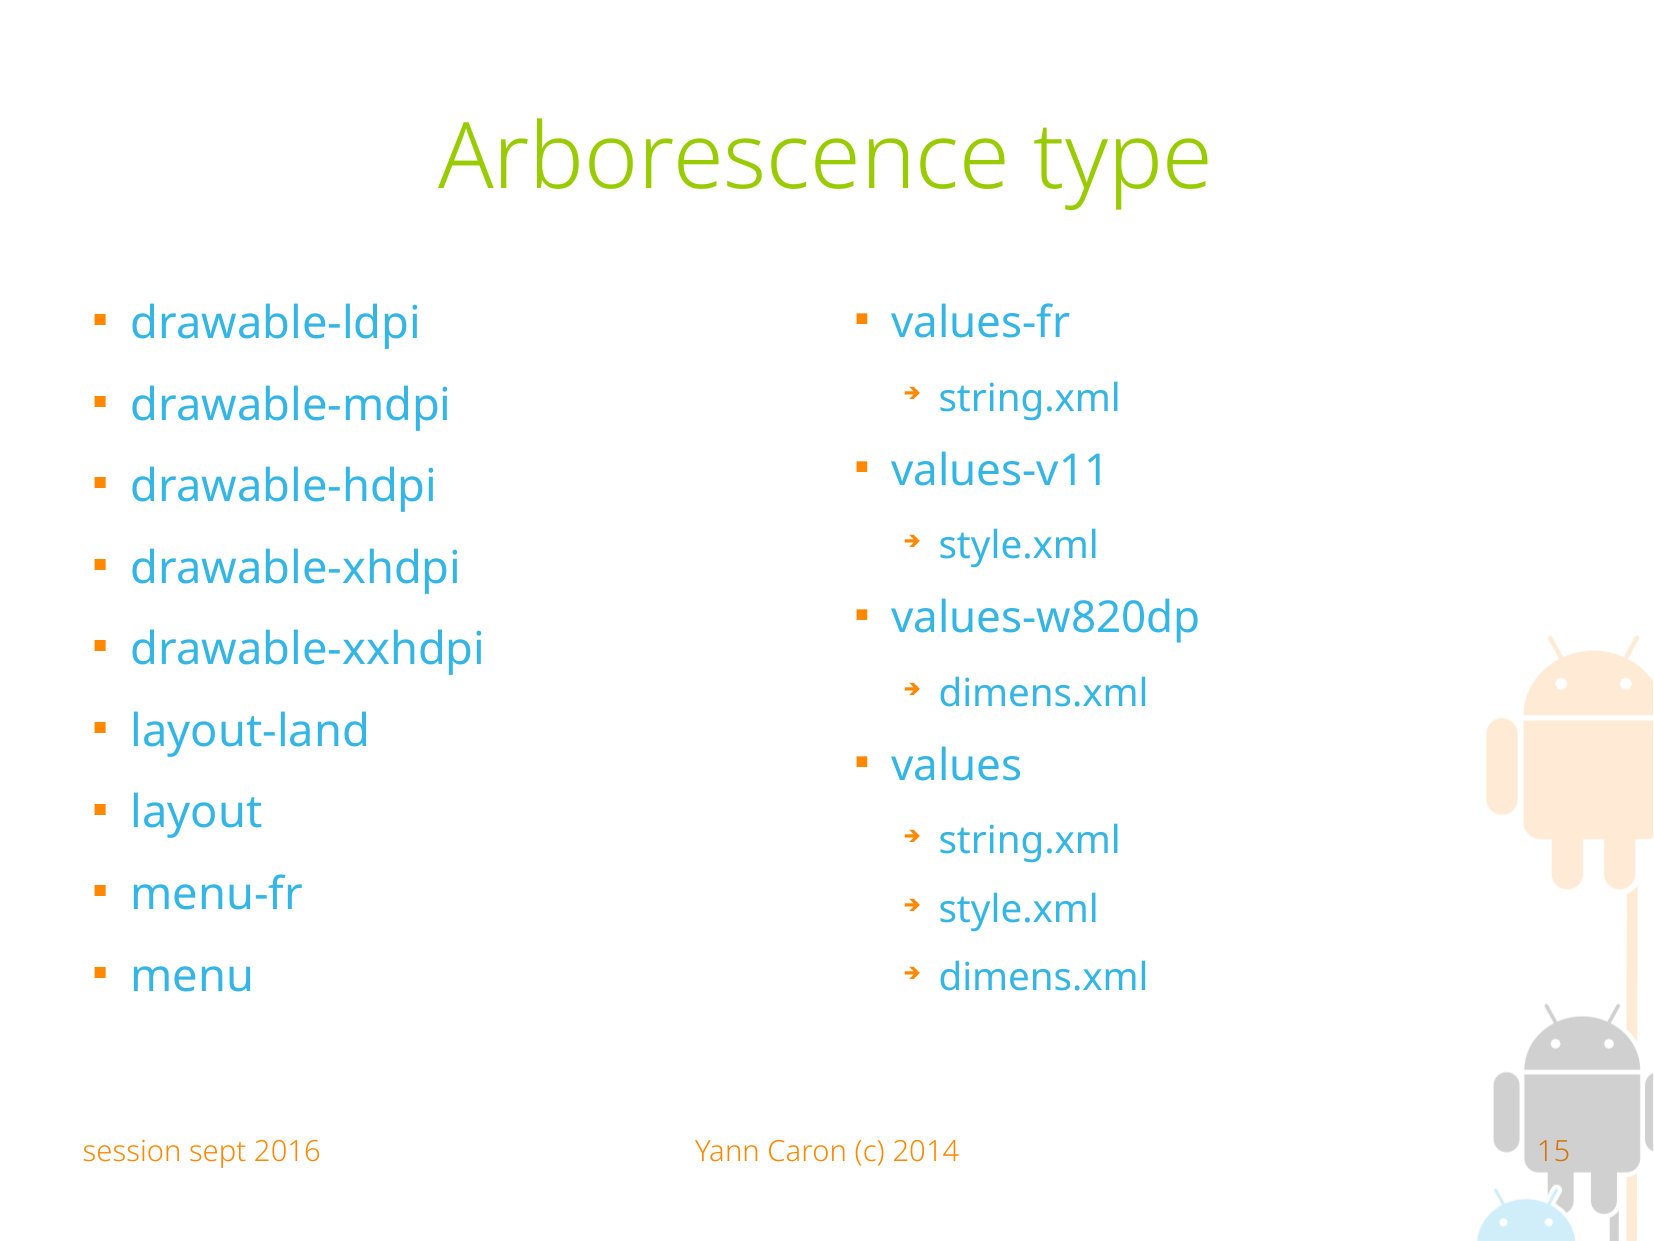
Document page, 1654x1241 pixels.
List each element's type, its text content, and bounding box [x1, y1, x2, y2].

list drawable-ldpi drawable-mdpi drawable-hdpi drawable-xhdpi drawable-xxhdpi layout-land layout menu-fr menu [82, 290, 809, 1010]
list values-fr string.xml values-v11 style.xml values-w820dp dimens.xml values string.xml style.xml dimens.xml [844, 290, 1571, 1010]
title Arborescence type [82, 49, 1571, 257]
picture [240, 423, 1654, 1241]
